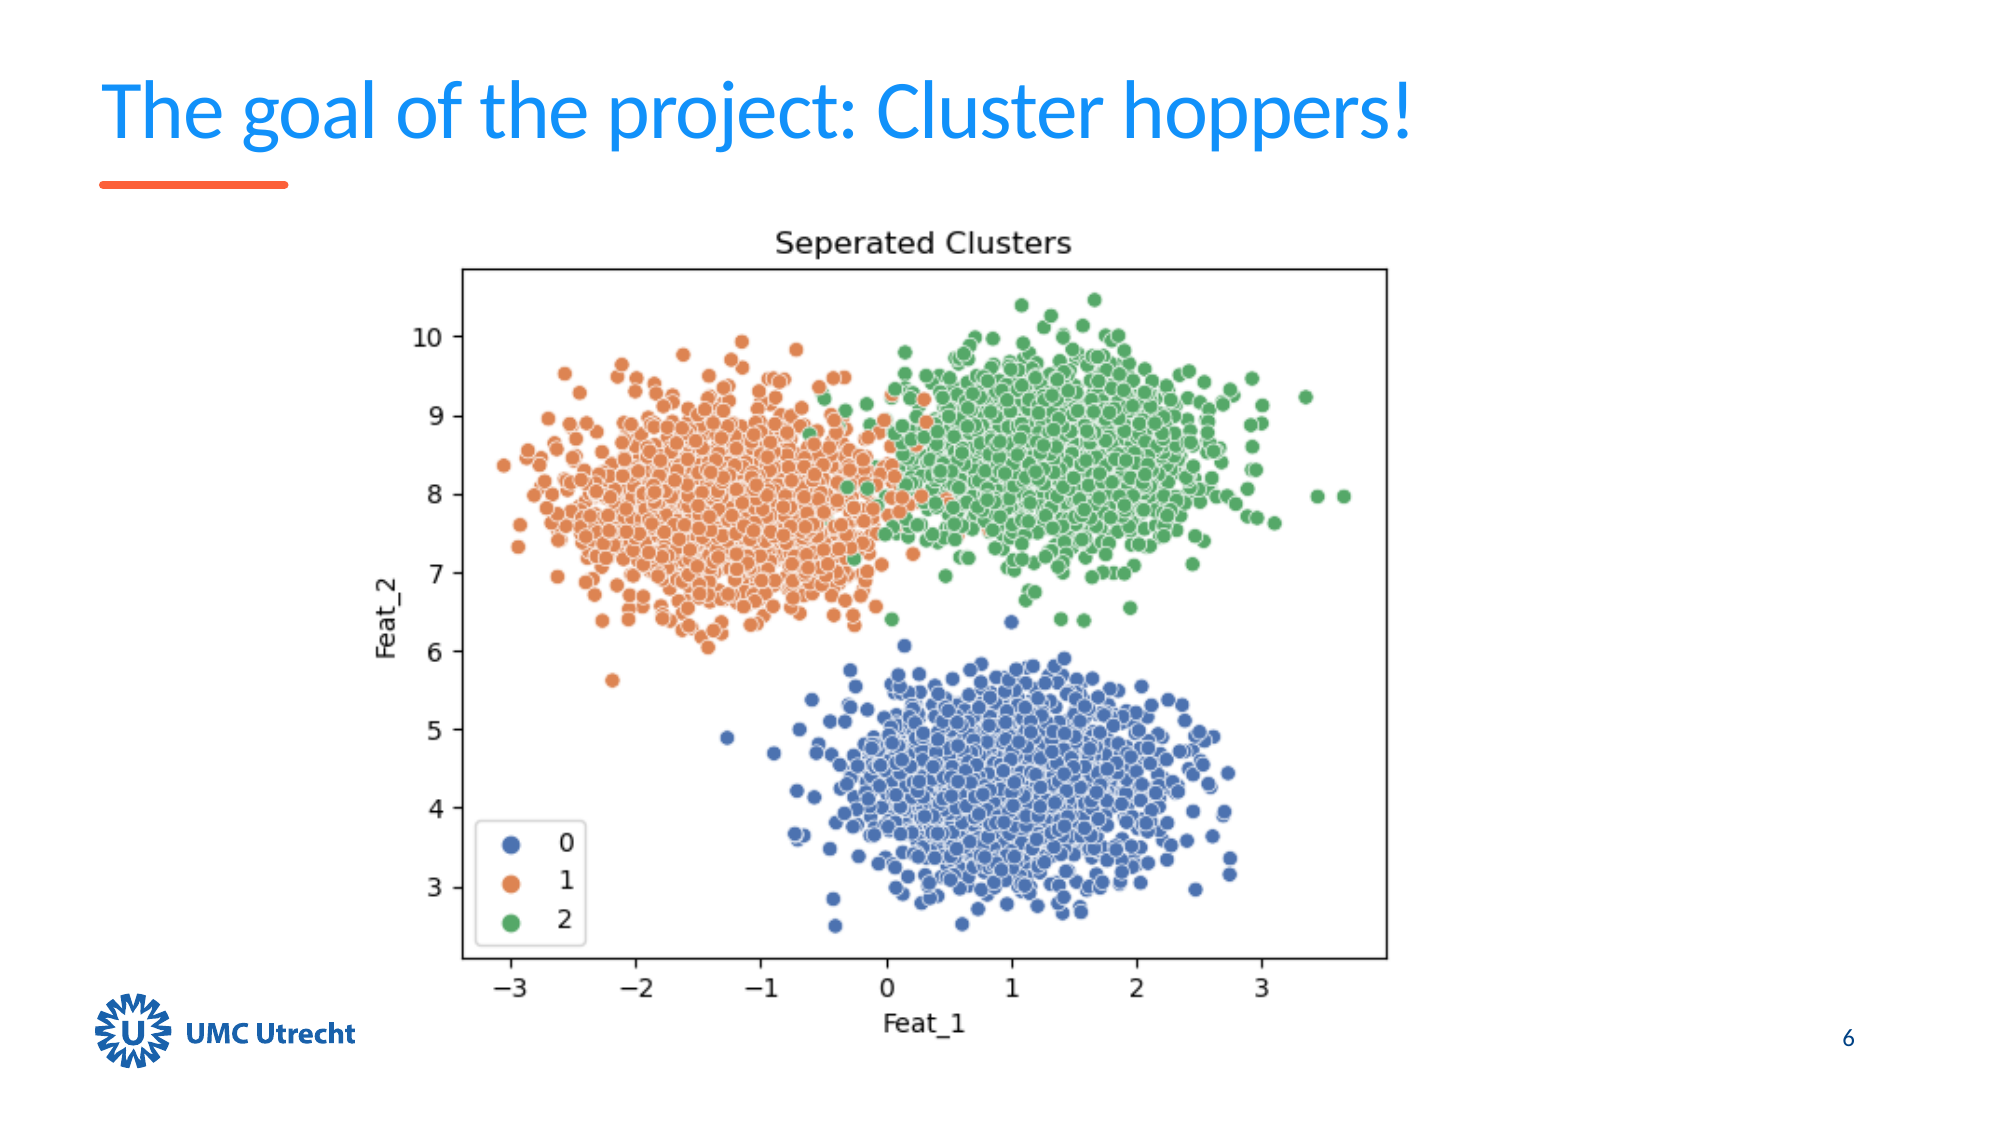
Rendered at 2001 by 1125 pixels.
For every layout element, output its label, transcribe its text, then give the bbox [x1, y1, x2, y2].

text_box [1842, 1015, 1903, 1057]
picture [356, 213, 1405, 1057]
title The goal of the project: Cluster hoppers! [101, 75, 1903, 184]
